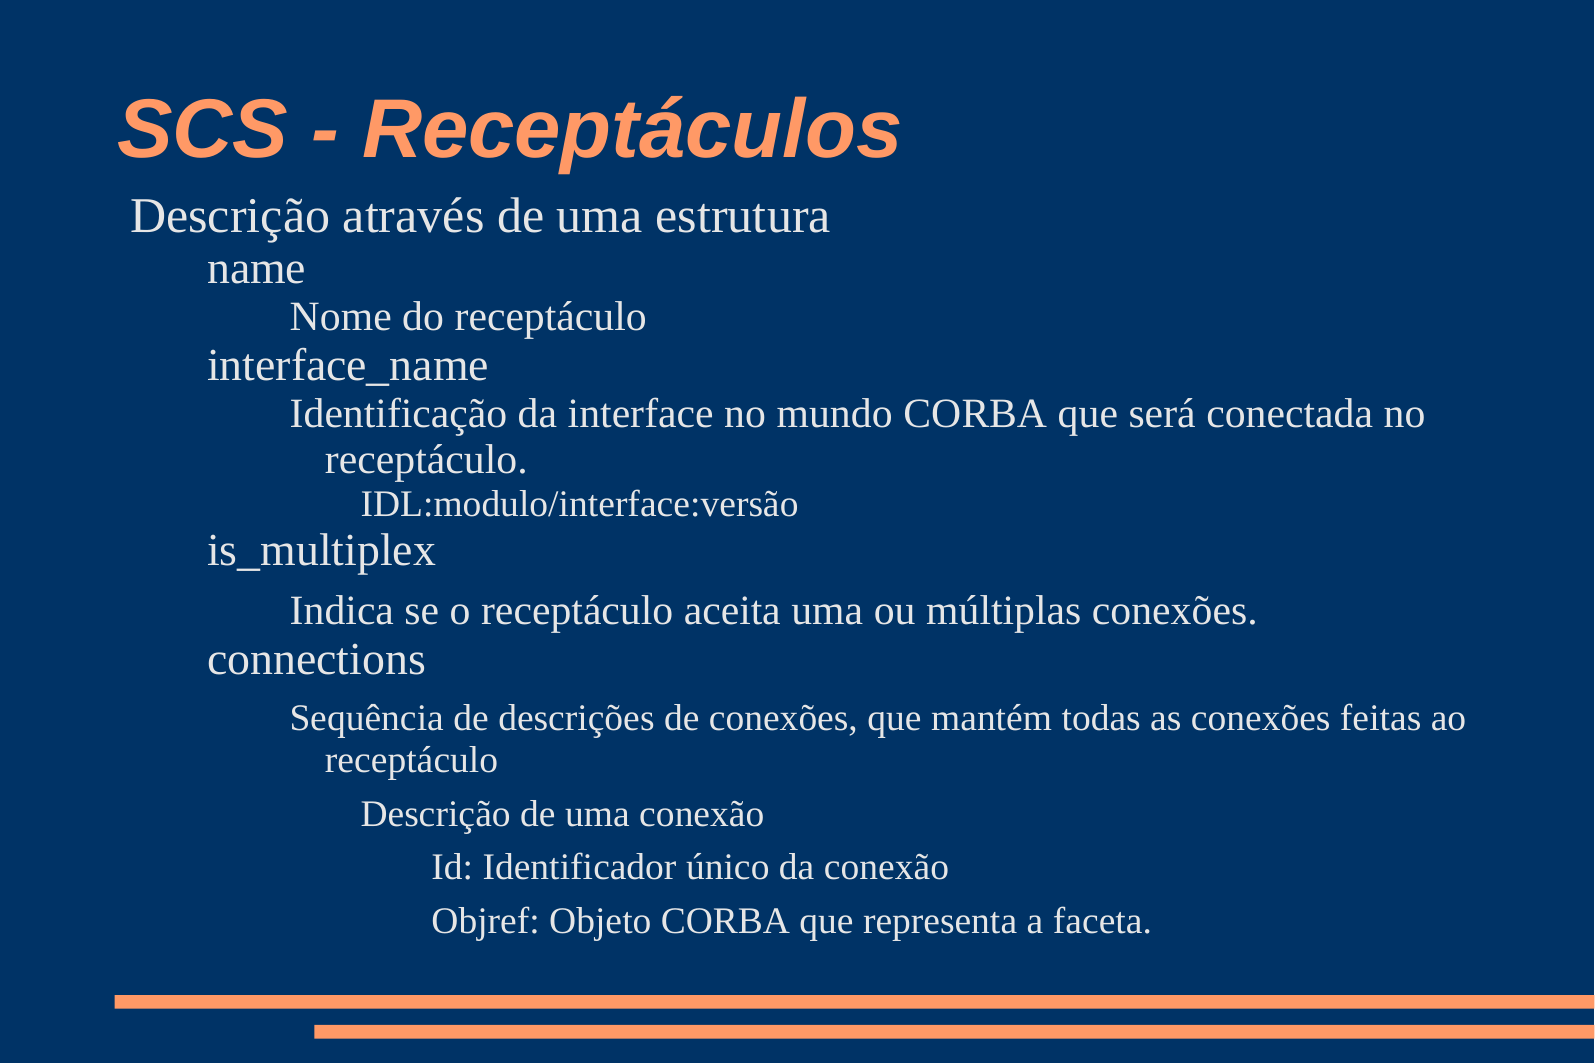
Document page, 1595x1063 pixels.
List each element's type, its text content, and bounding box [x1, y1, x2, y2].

title SCS - Receptáculos [117, 39, 1479, 187]
list Descrição através de uma estrutura name Nome do receptáculo interface_name Identificação da interface no mundo CORBA que será conectada no receptáculo. IDL:modulo/interface:versão is_multiplex Indica se o receptáculo aceita uma ou múltiplas conexões. connections Sequência de descrições de conexões, que mantém todas as conexões feitas ao receptáculo Descrição de uma conexão Id: Identificador único da conexão Objref: Objeto CORBA que representa a faceta. [112, 187, 1501, 943]
